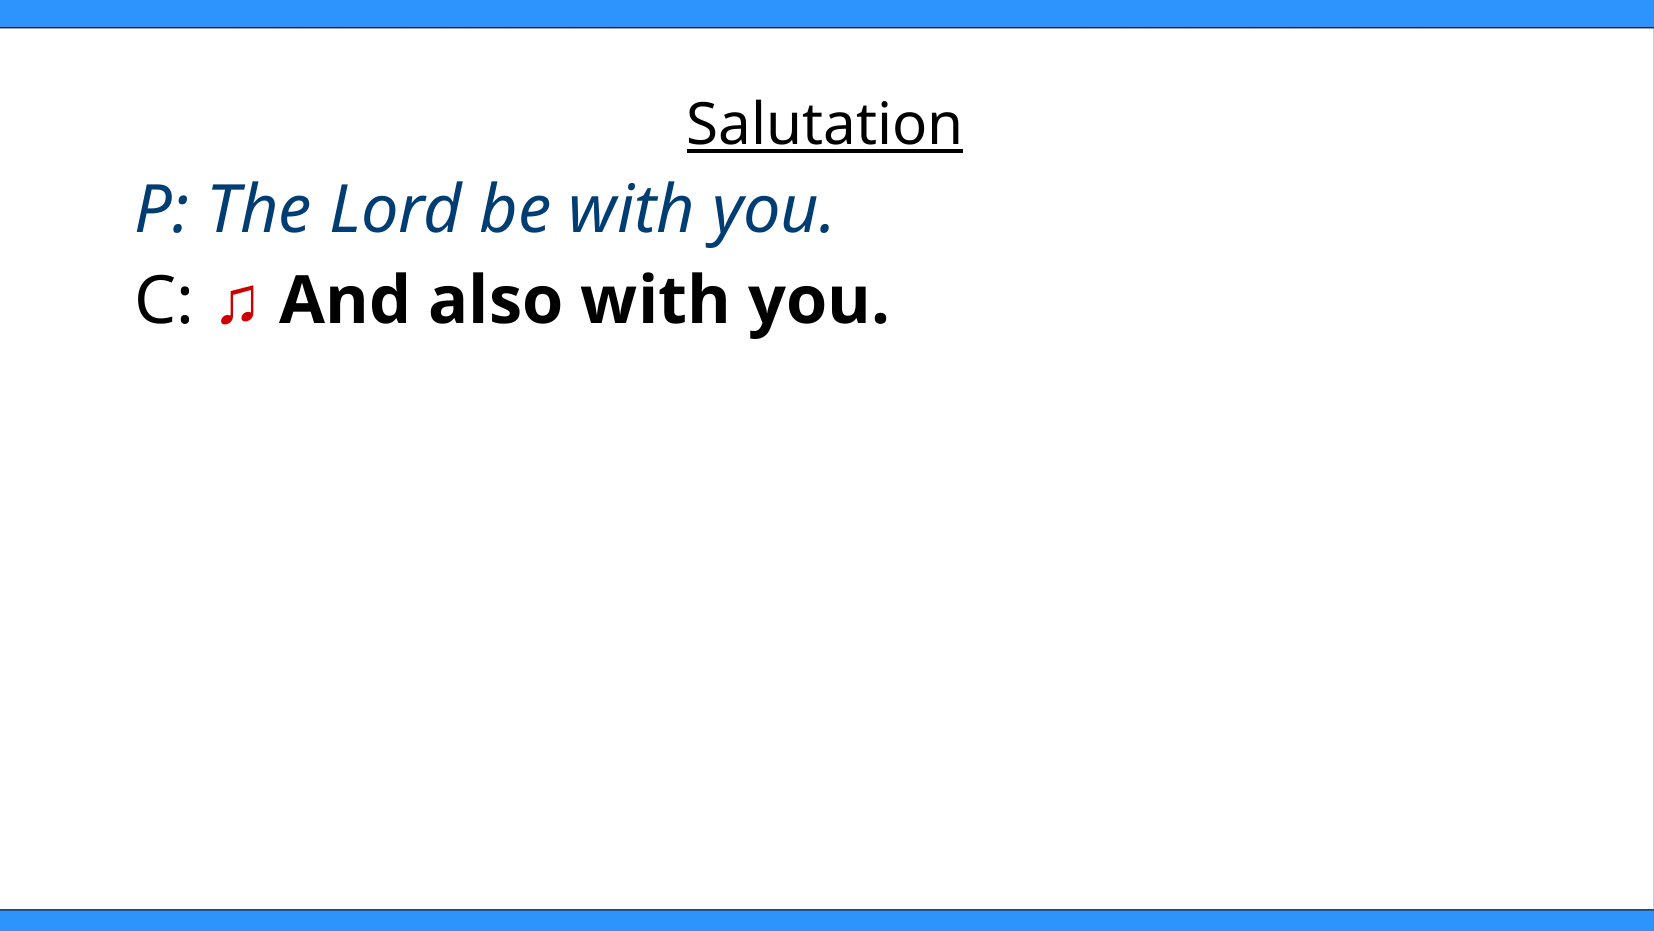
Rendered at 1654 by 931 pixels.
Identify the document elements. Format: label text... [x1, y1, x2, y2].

text_box Salutation P: The Lord be with you. C: ♫ And also with you. [120, 75, 1531, 372]
picture [0, 0, 1654, 931]
